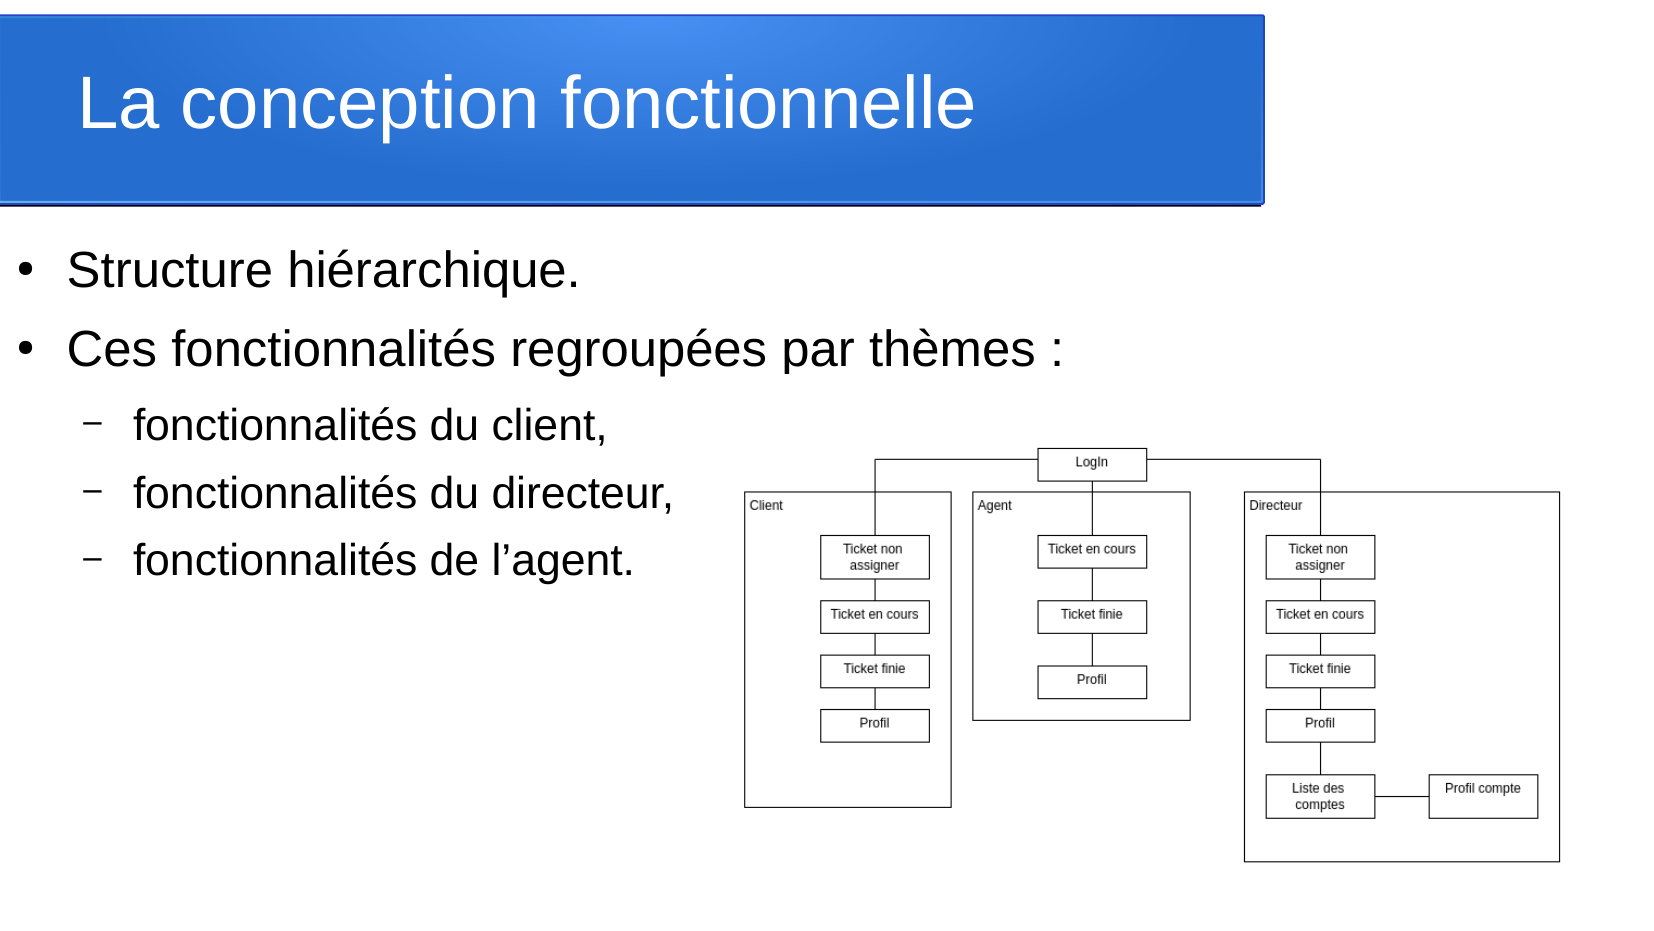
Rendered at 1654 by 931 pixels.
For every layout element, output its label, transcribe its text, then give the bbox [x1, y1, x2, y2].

title La conception fonctionnelle [0, 26, 1017, 181]
list Structure hiérarchique. Ces fonctionnalités regroupées par thèmes : fonctionnalités du client, fonctionnalités du directeur, fonctionnalités de l’agent. [0, 241, 1081, 601]
picture [679, 374, 1621, 931]
